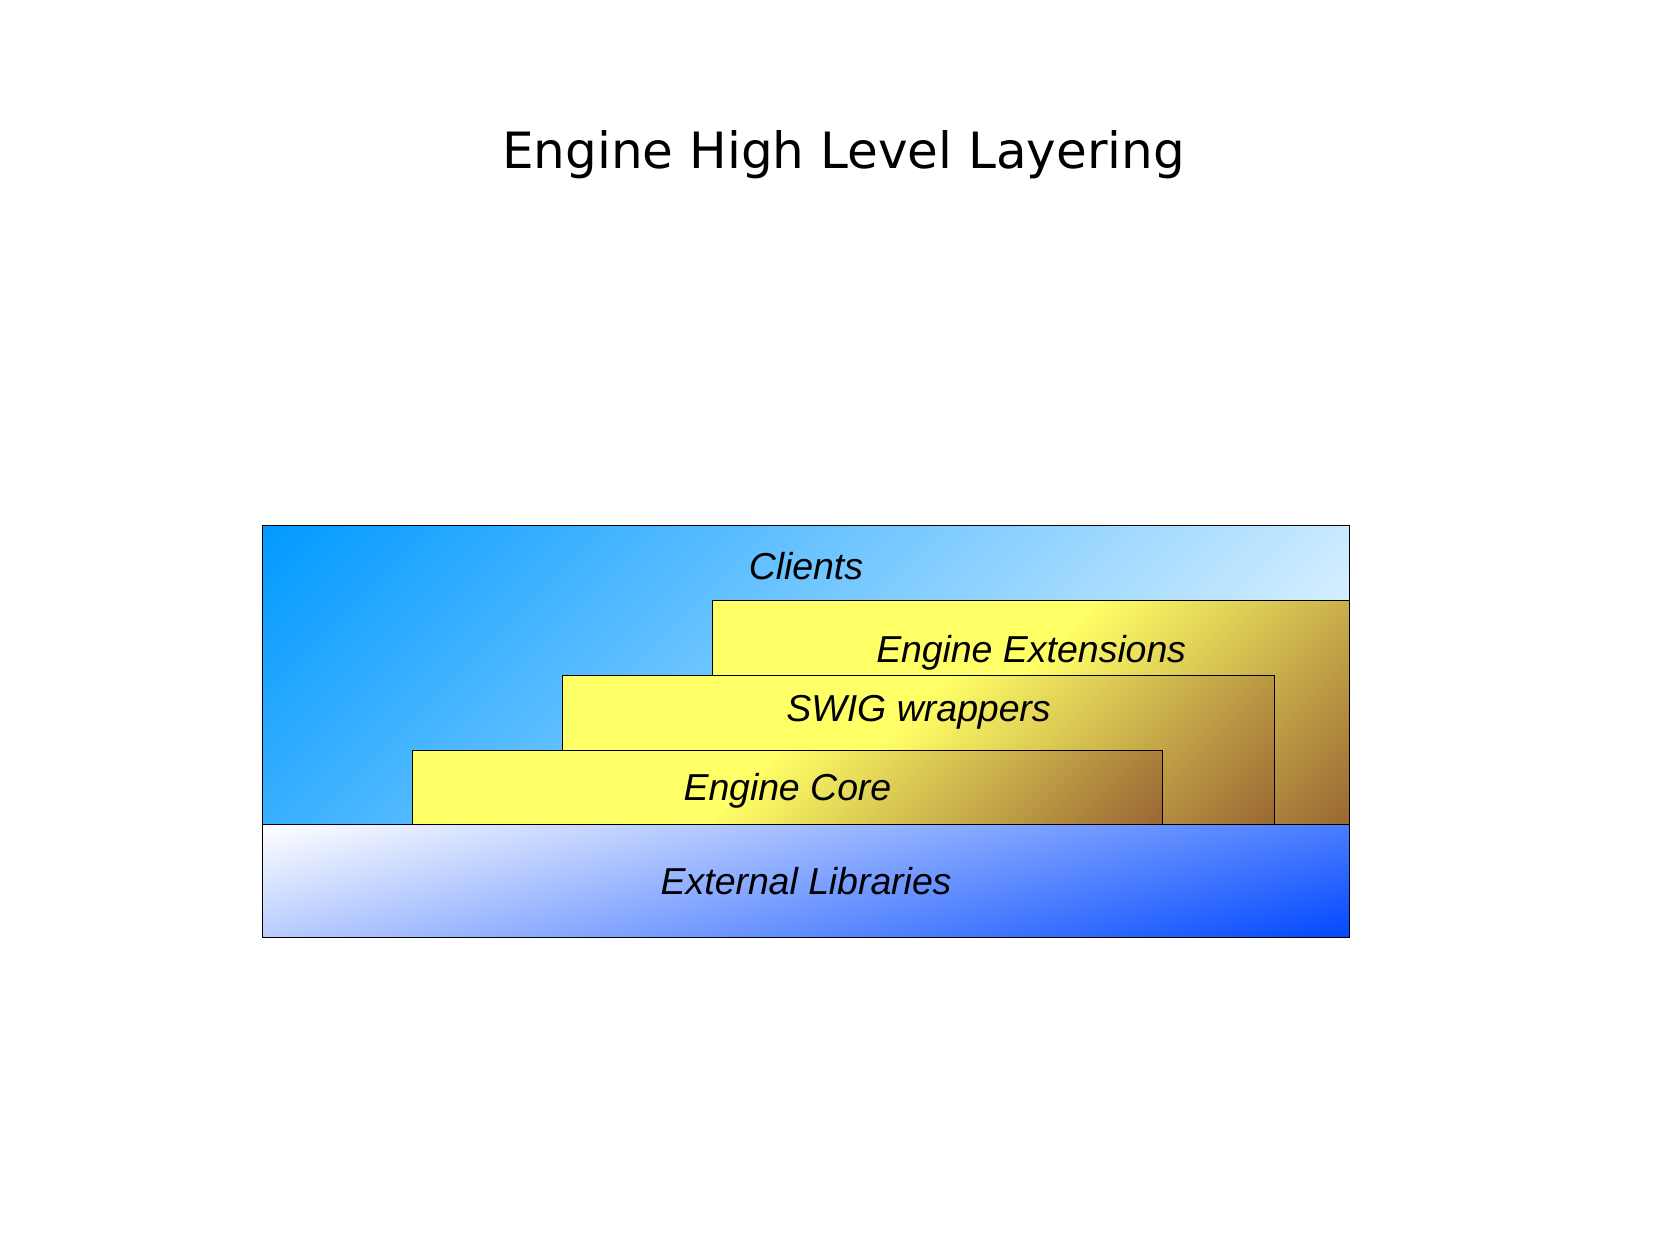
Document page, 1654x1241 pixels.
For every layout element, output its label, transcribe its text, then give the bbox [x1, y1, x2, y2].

text_box Engine Extensions [712, 600, 1350, 824]
text_box External Libraries [262, 824, 1350, 938]
text_box Clients [262, 525, 1350, 824]
text_box SWIG wrappers [562, 675, 1275, 824]
text_box Engine High Level Layering [487, 114, 1201, 188]
text_box Engine Core [412, 750, 1163, 824]
